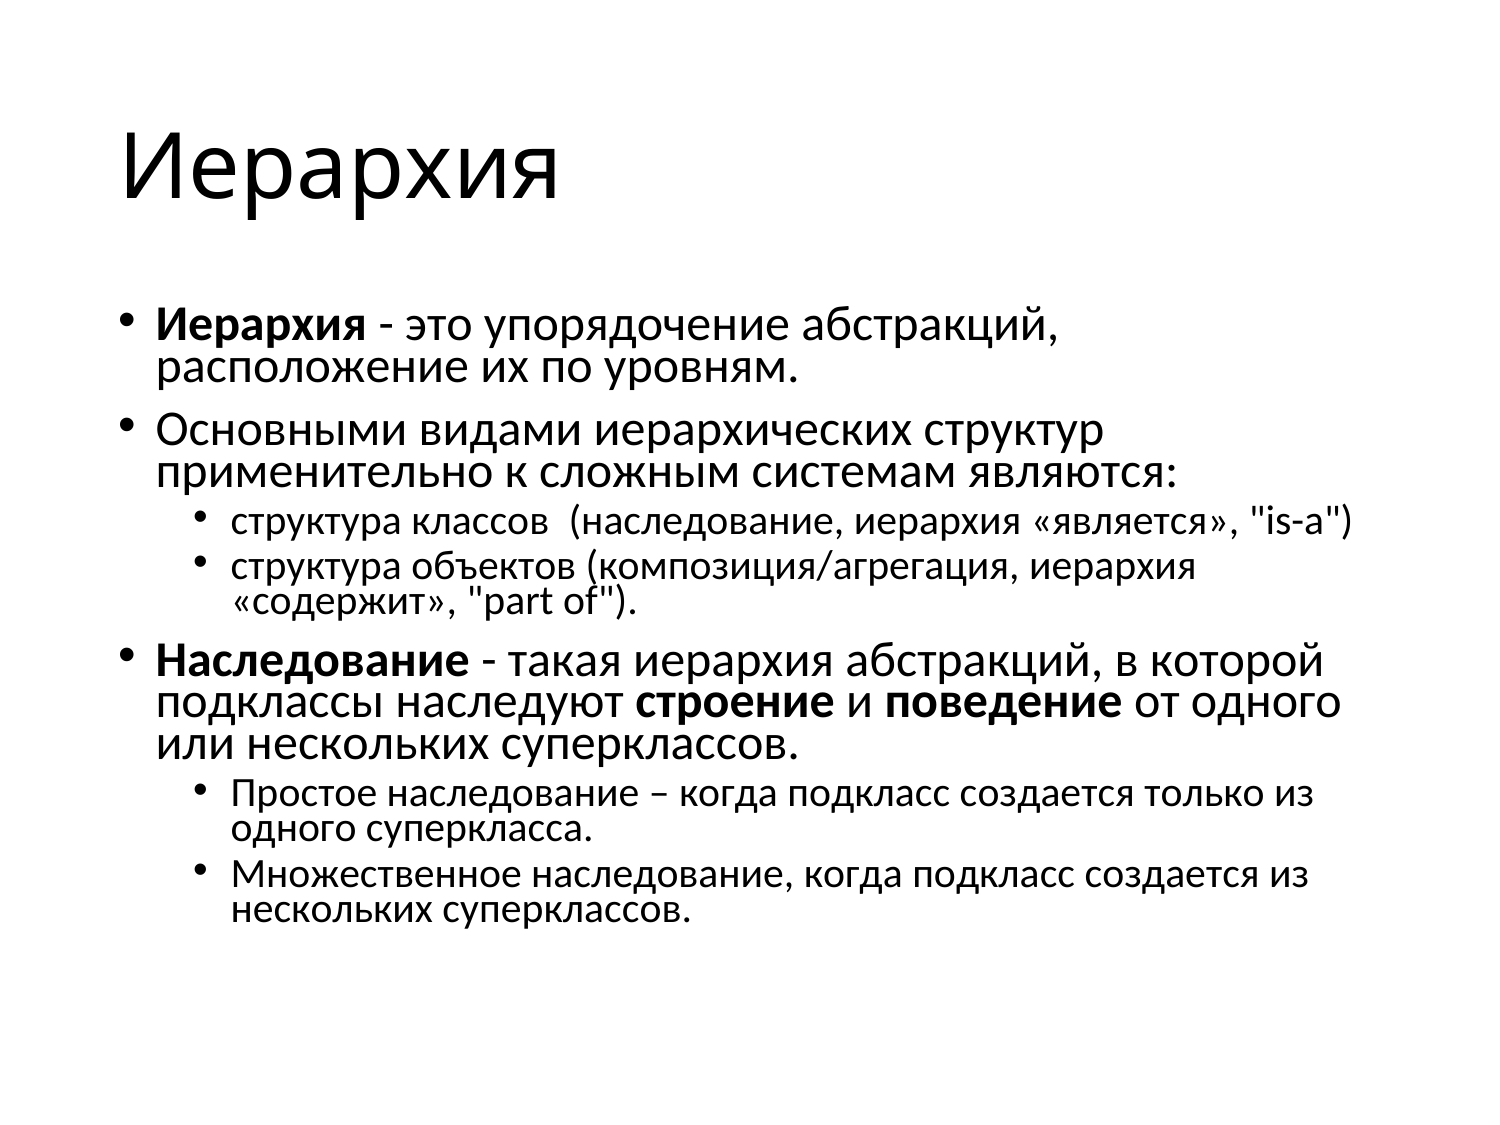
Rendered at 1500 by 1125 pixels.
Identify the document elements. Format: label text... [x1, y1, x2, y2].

title Иерархия [103, 59, 1397, 278]
list Иерархия - это упорядочение абстракций, расположение их по уровням. Основными видами иерархических структур применительно к сложным системам являются: структура классов (наследование, иерархия «является», "is-a") структура объектов (композиция/агрегация, иерархия «содержит», "part of"). Наследование - такая иерархия абстракций, в которой подклассы наследуют строение и поведение от одного или нескольких суперклассов. Простое наследование – когда подкласс создается только из одного суперкласса. Множественное наследование, когда подкласс создается из нескольких суперклассов. [103, 299, 1397, 1014]
